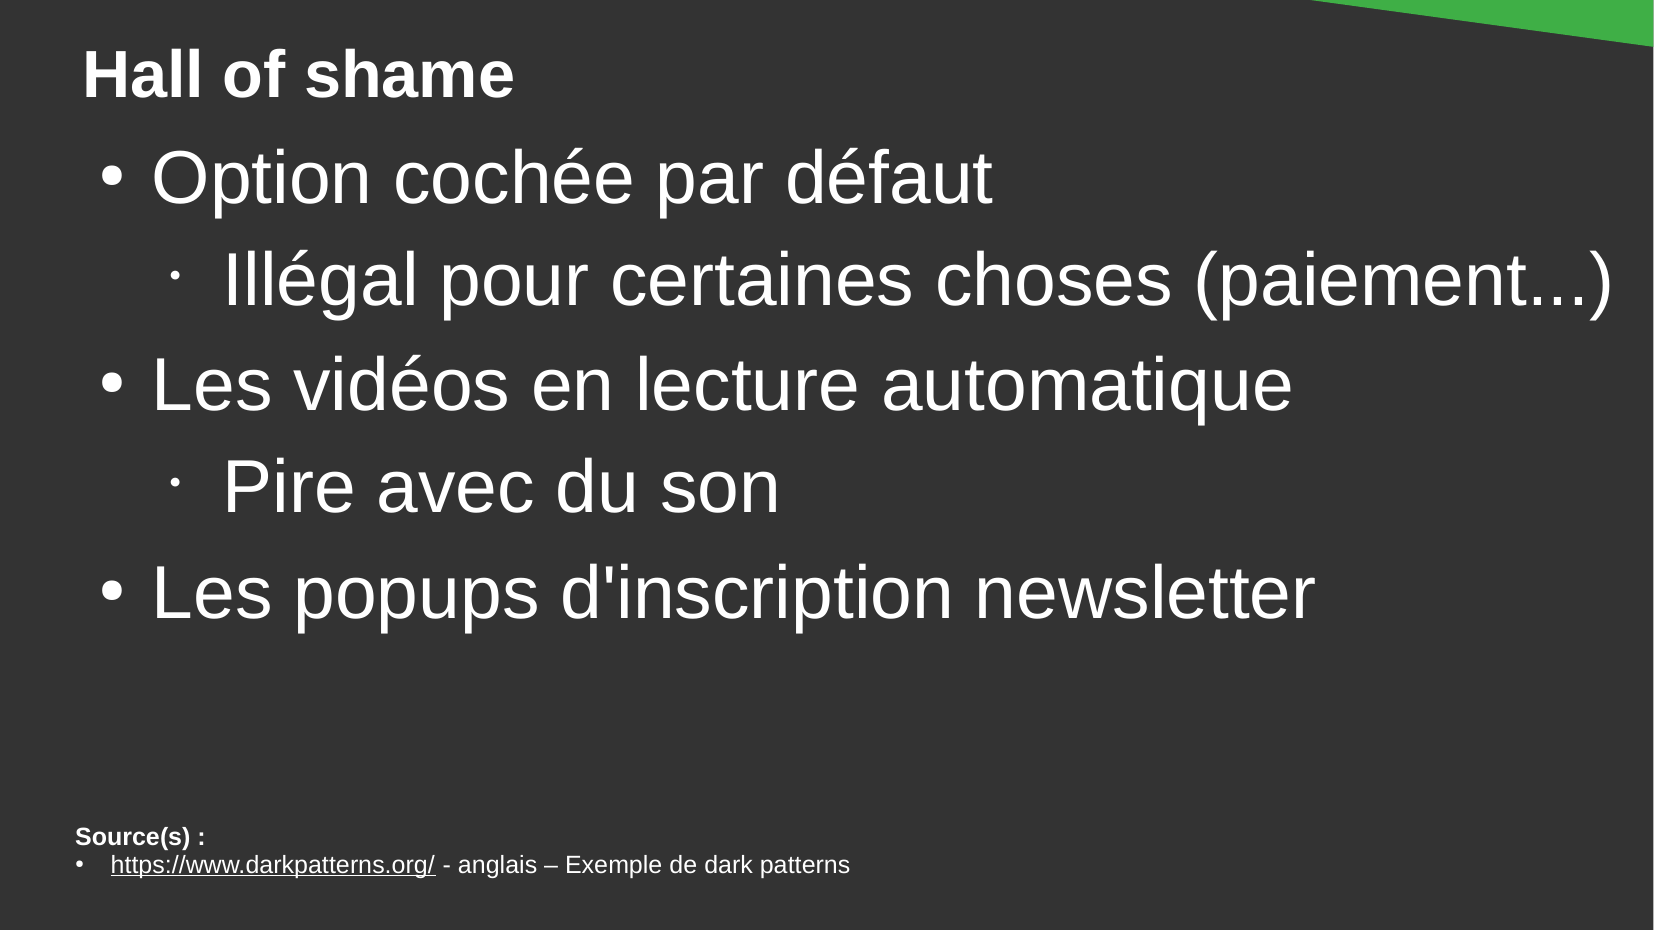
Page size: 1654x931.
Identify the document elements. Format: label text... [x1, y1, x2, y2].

title Hall of shame [82, 37, 1571, 114]
list Option cochée par défaut Illégal pour certaines choses (paiement...) Les vidéos en lecture automatique Pire avec du son Les popups d'inscription newsletter [80, 135, 1620, 709]
text_box [1310, 0, 1654, 47]
text_box Source(s) : https://www.darkpatterns.org/ - anglais – Exemple de dark patterns [60, 815, 1546, 898]
